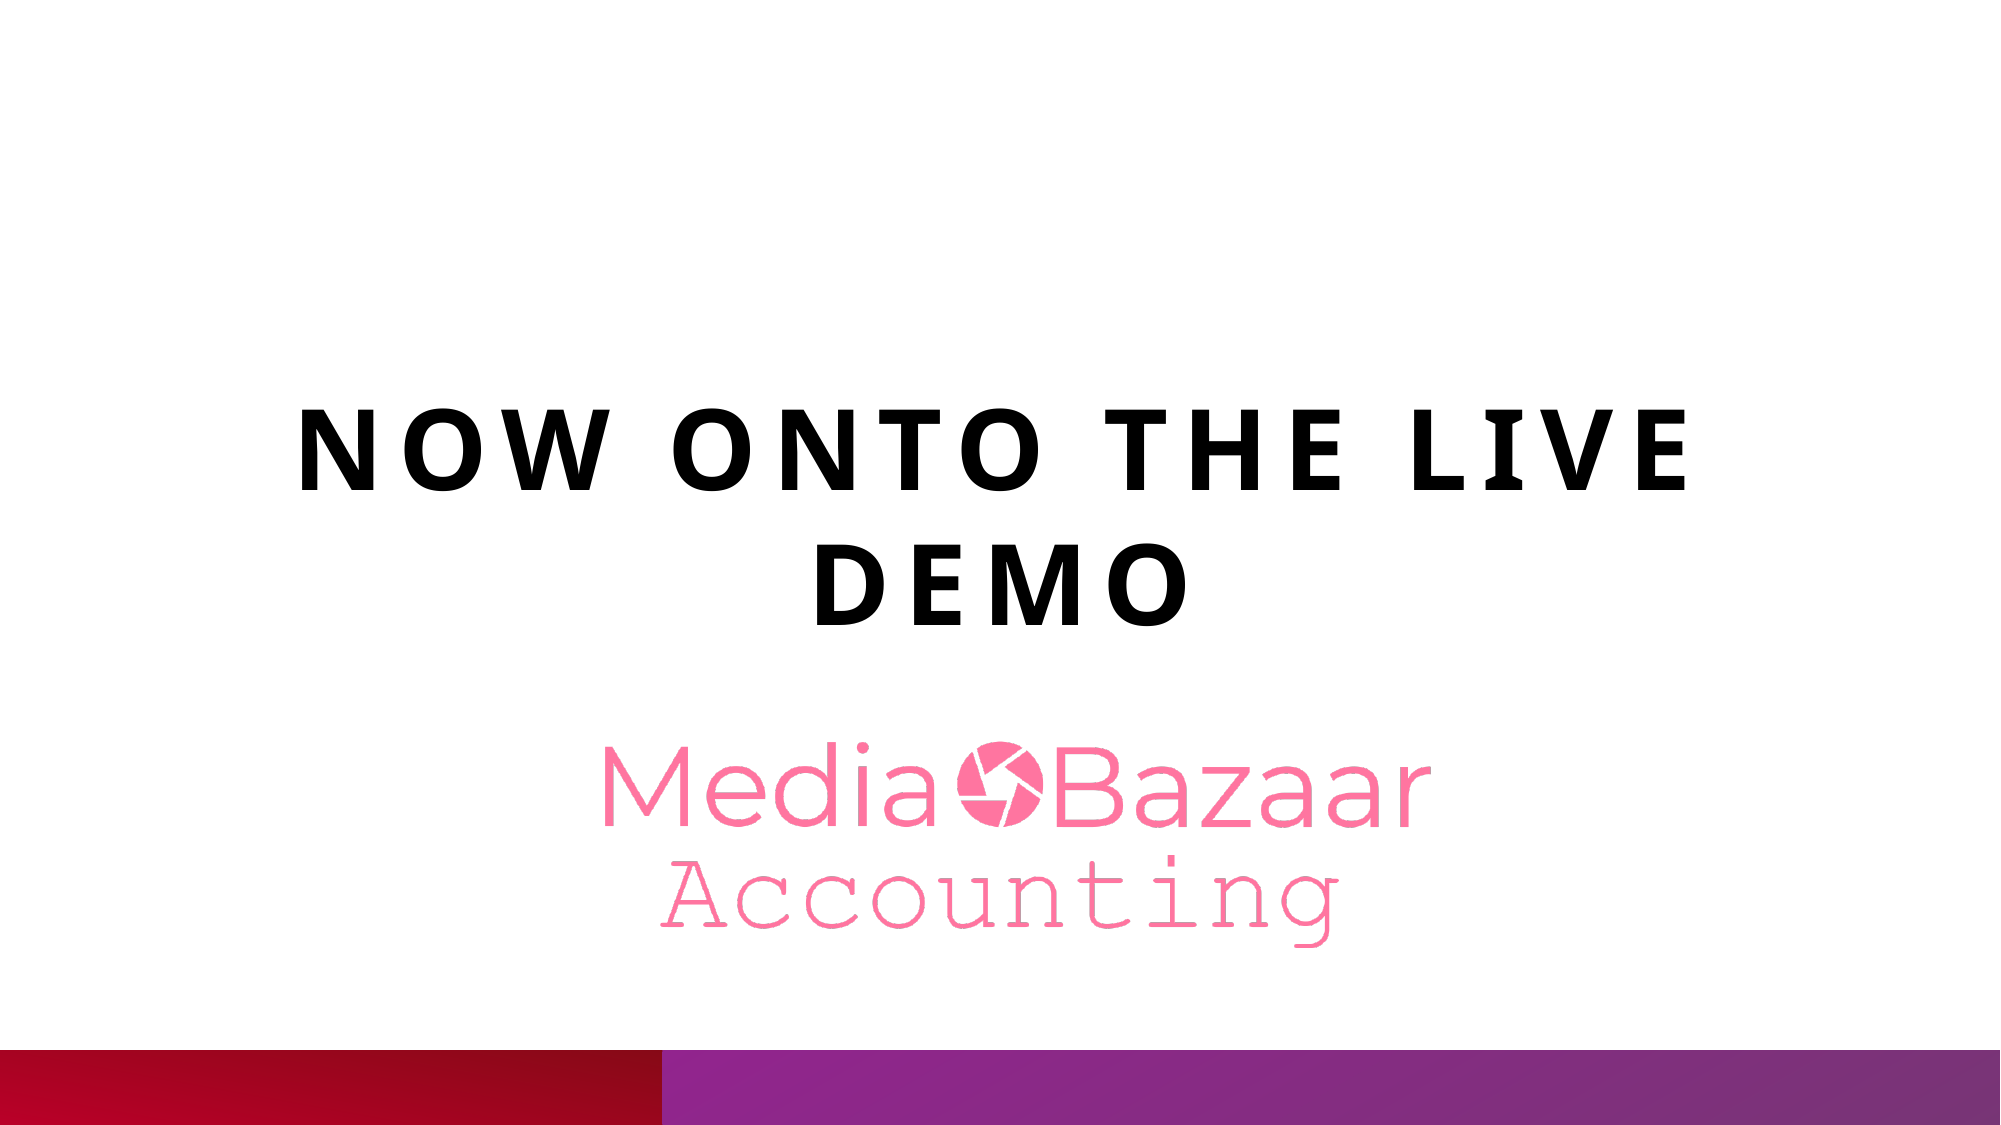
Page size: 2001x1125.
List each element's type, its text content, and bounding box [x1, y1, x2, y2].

title NOW ONTO THE LIVE DEMO [104, 378, 1896, 581]
picture [462, 479, 1538, 1090]
